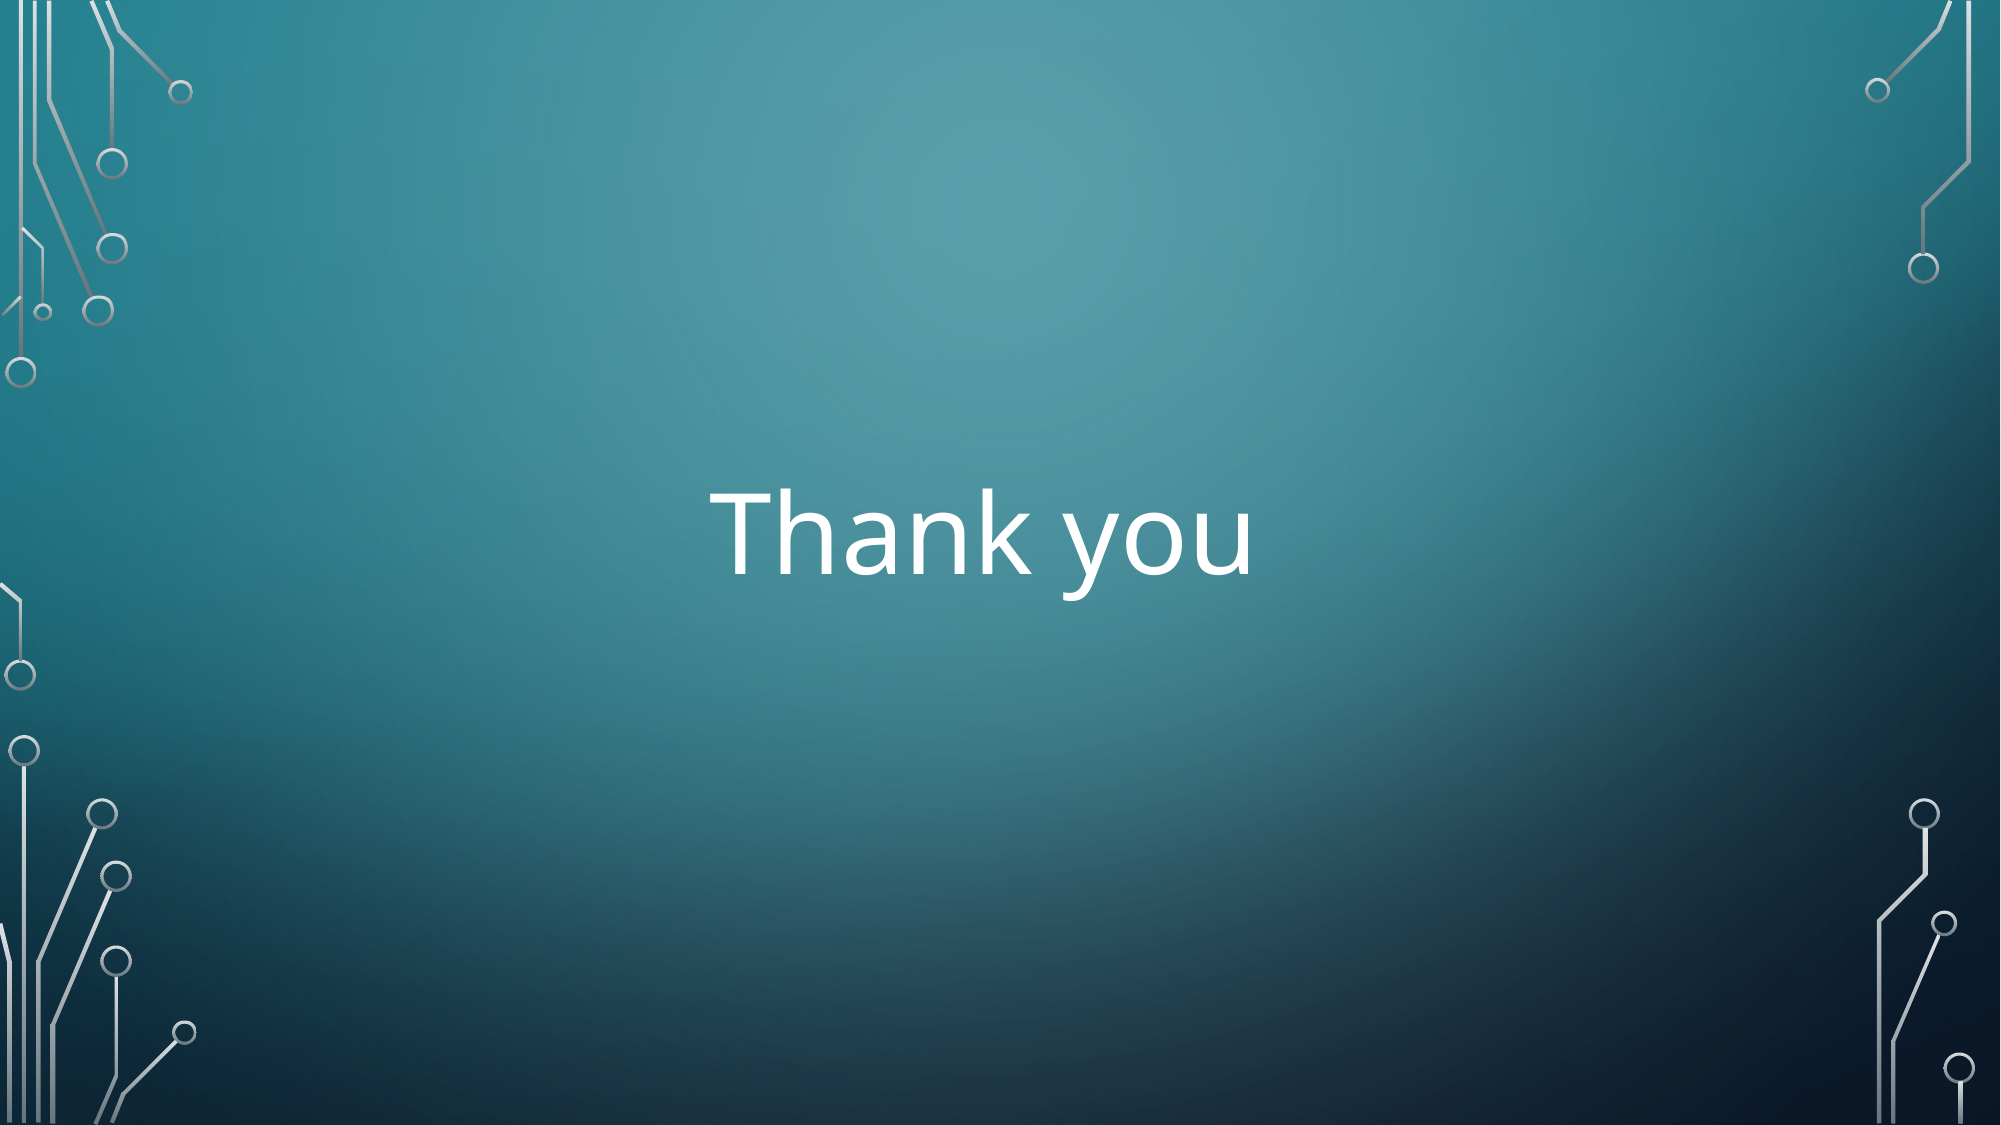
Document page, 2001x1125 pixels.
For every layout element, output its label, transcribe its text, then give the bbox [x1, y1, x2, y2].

text_box Thank you [333, 454, 1633, 606]
